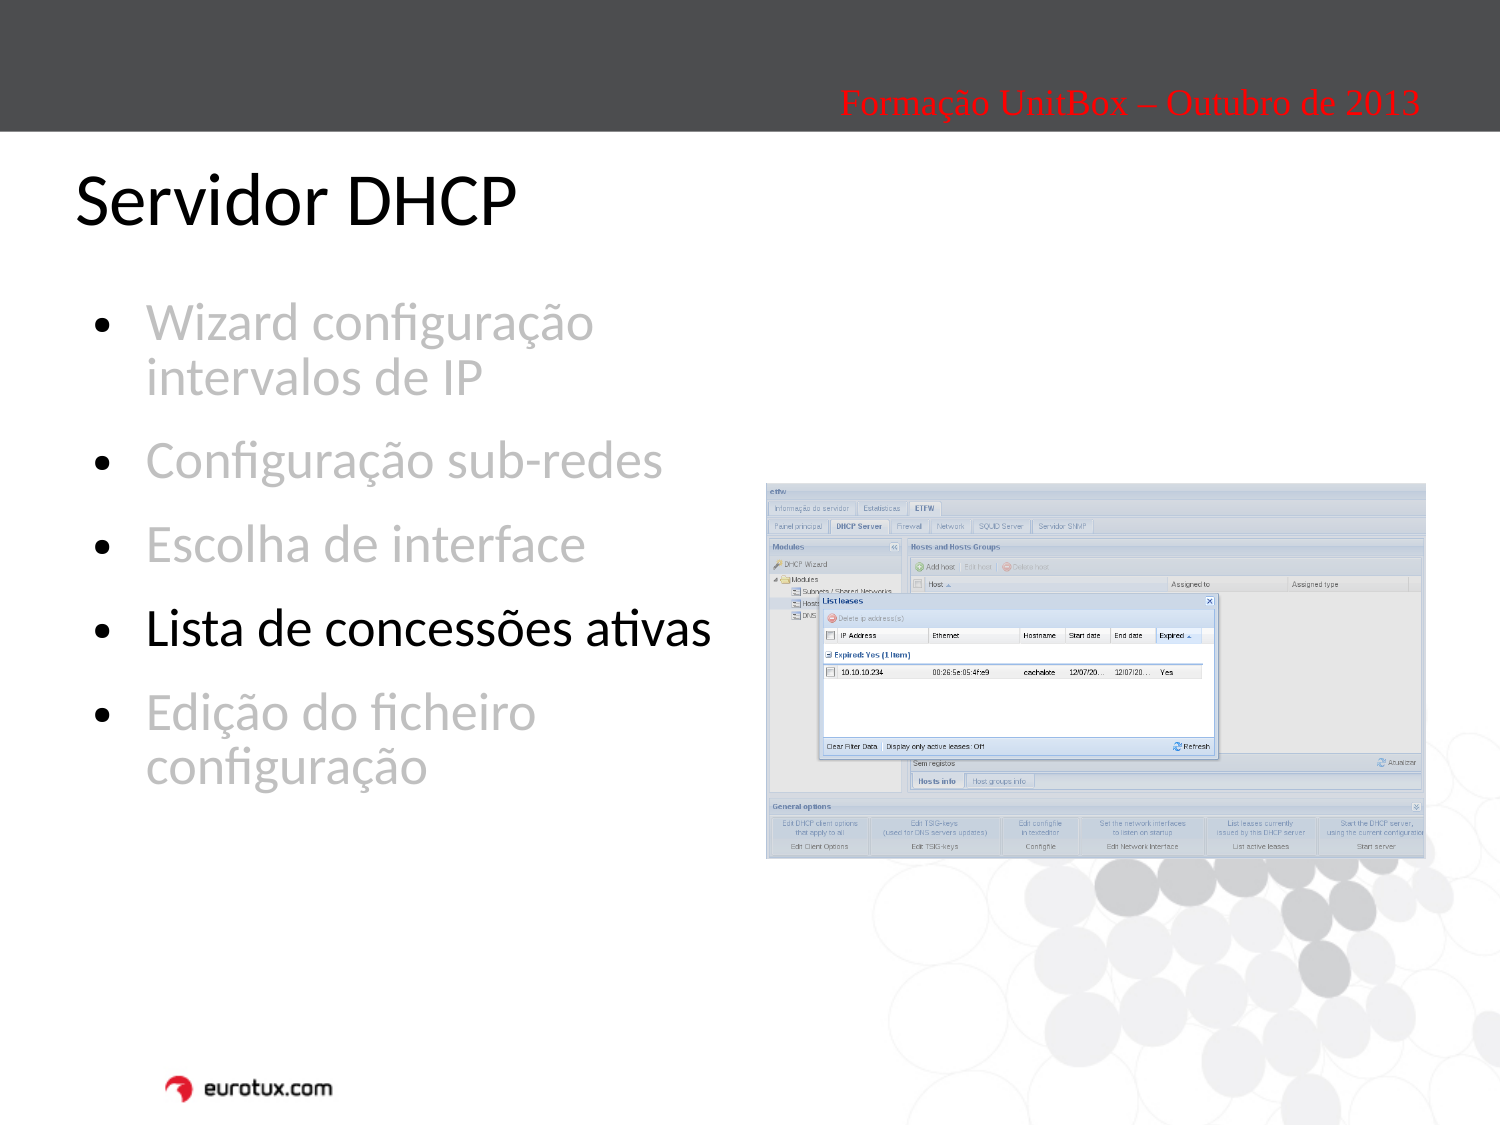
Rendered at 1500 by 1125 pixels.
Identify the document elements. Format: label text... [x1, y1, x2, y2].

title Servidor DHCP [75, 112, 1425, 301]
list Wizard configuração intervalos de IP Configuração sub-redes Escolha de interface Lista de concessões ativas Edição do ficheiro configuração [75, 299, 734, 1043]
picture [0, 0, 1500, 1125]
